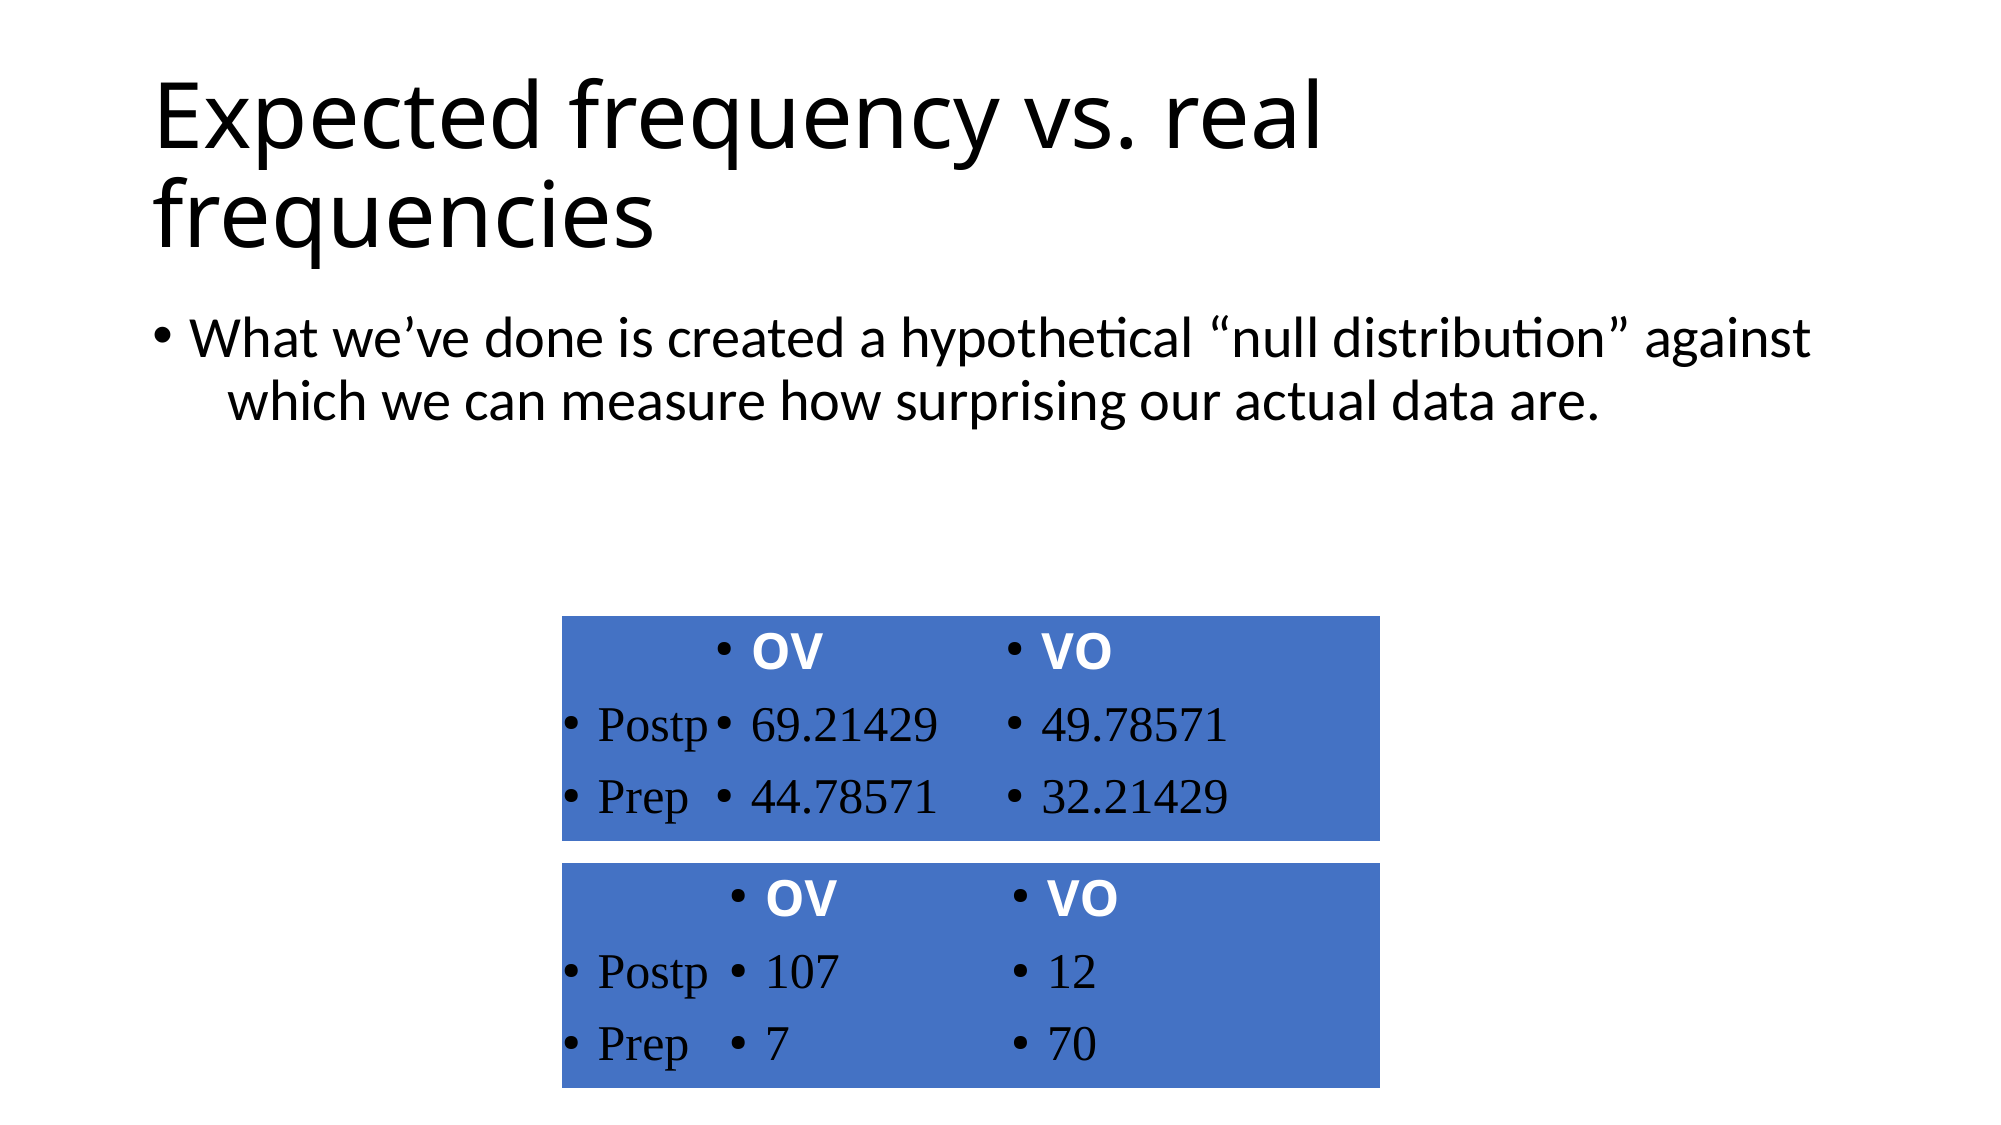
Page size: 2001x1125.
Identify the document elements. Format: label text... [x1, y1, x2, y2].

table_header VO [1006, 616, 1380, 697]
table_cell Prep [562, 1016, 729, 1088]
table_cell 107 [729, 944, 1012, 1016]
table_cell 7 [729, 1016, 1012, 1088]
table_header [562, 616, 715, 697]
table_header OV [729, 863, 1012, 944]
title Expected frequency vs. real frequencies [137, 59, 1863, 278]
table_cell Postp [562, 944, 729, 1016]
table_cell Postp [562, 697, 715, 769]
table_cell 32.21429 [1006, 769, 1380, 841]
list What we’ve done is created a hypothetical “null distribution” against which we can measure how surprising our actual data are. [137, 299, 1863, 1014]
table_header VO [1012, 863, 1380, 944]
table_header [562, 863, 729, 944]
table_cell 49.78571 [1006, 697, 1380, 769]
table_cell Prep [562, 769, 715, 841]
table_cell 70 [1012, 1016, 1380, 1088]
table_cell 44.78571 [715, 769, 1006, 841]
table_cell 12 [1012, 944, 1380, 1016]
table_header OV [715, 616, 1006, 697]
table_cell 69.21429 [715, 697, 1006, 769]
